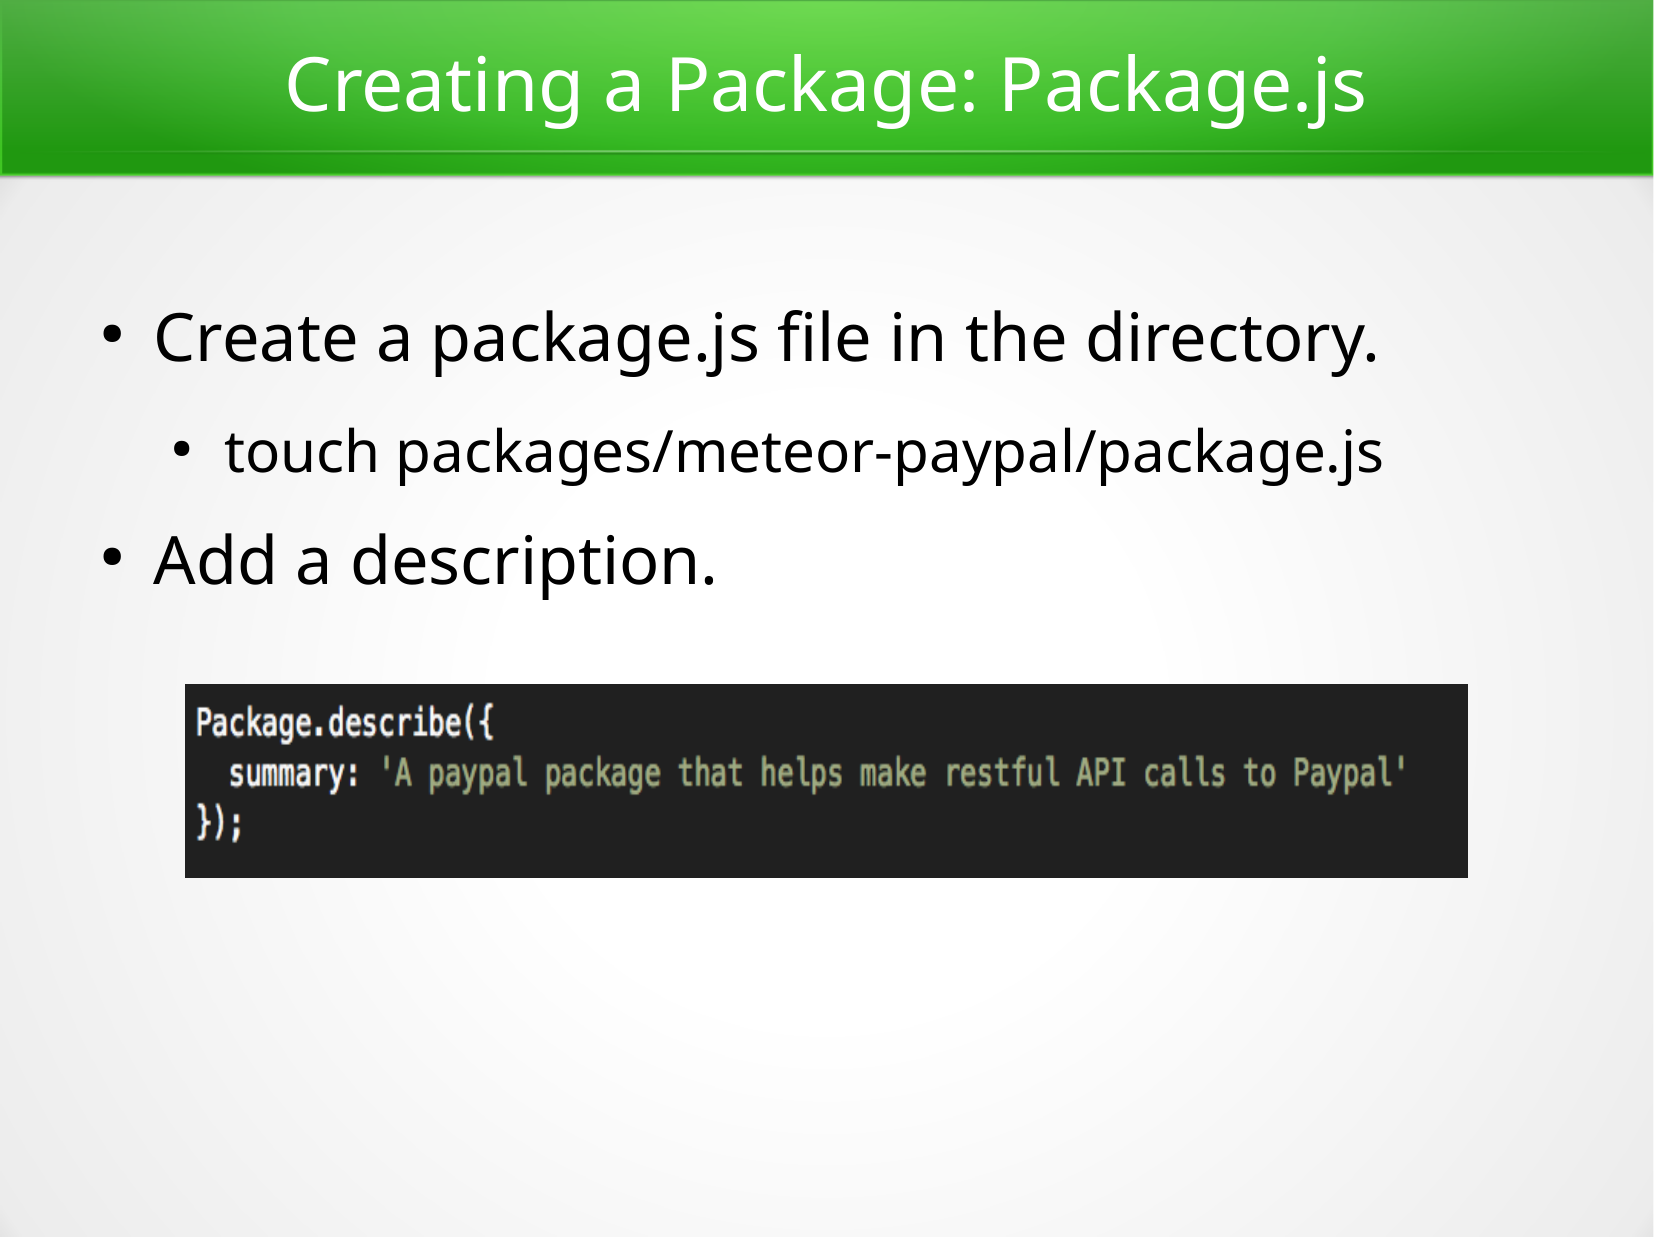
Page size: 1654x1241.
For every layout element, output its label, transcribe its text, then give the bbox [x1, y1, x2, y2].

picture [0, 0, 1654, 1237]
title Creating a Package: Package.js [82, 11, 1571, 154]
list Create a package.js file in the directory. touch packages/meteor-paypal/package.js Add a description. [82, 290, 1571, 1010]
